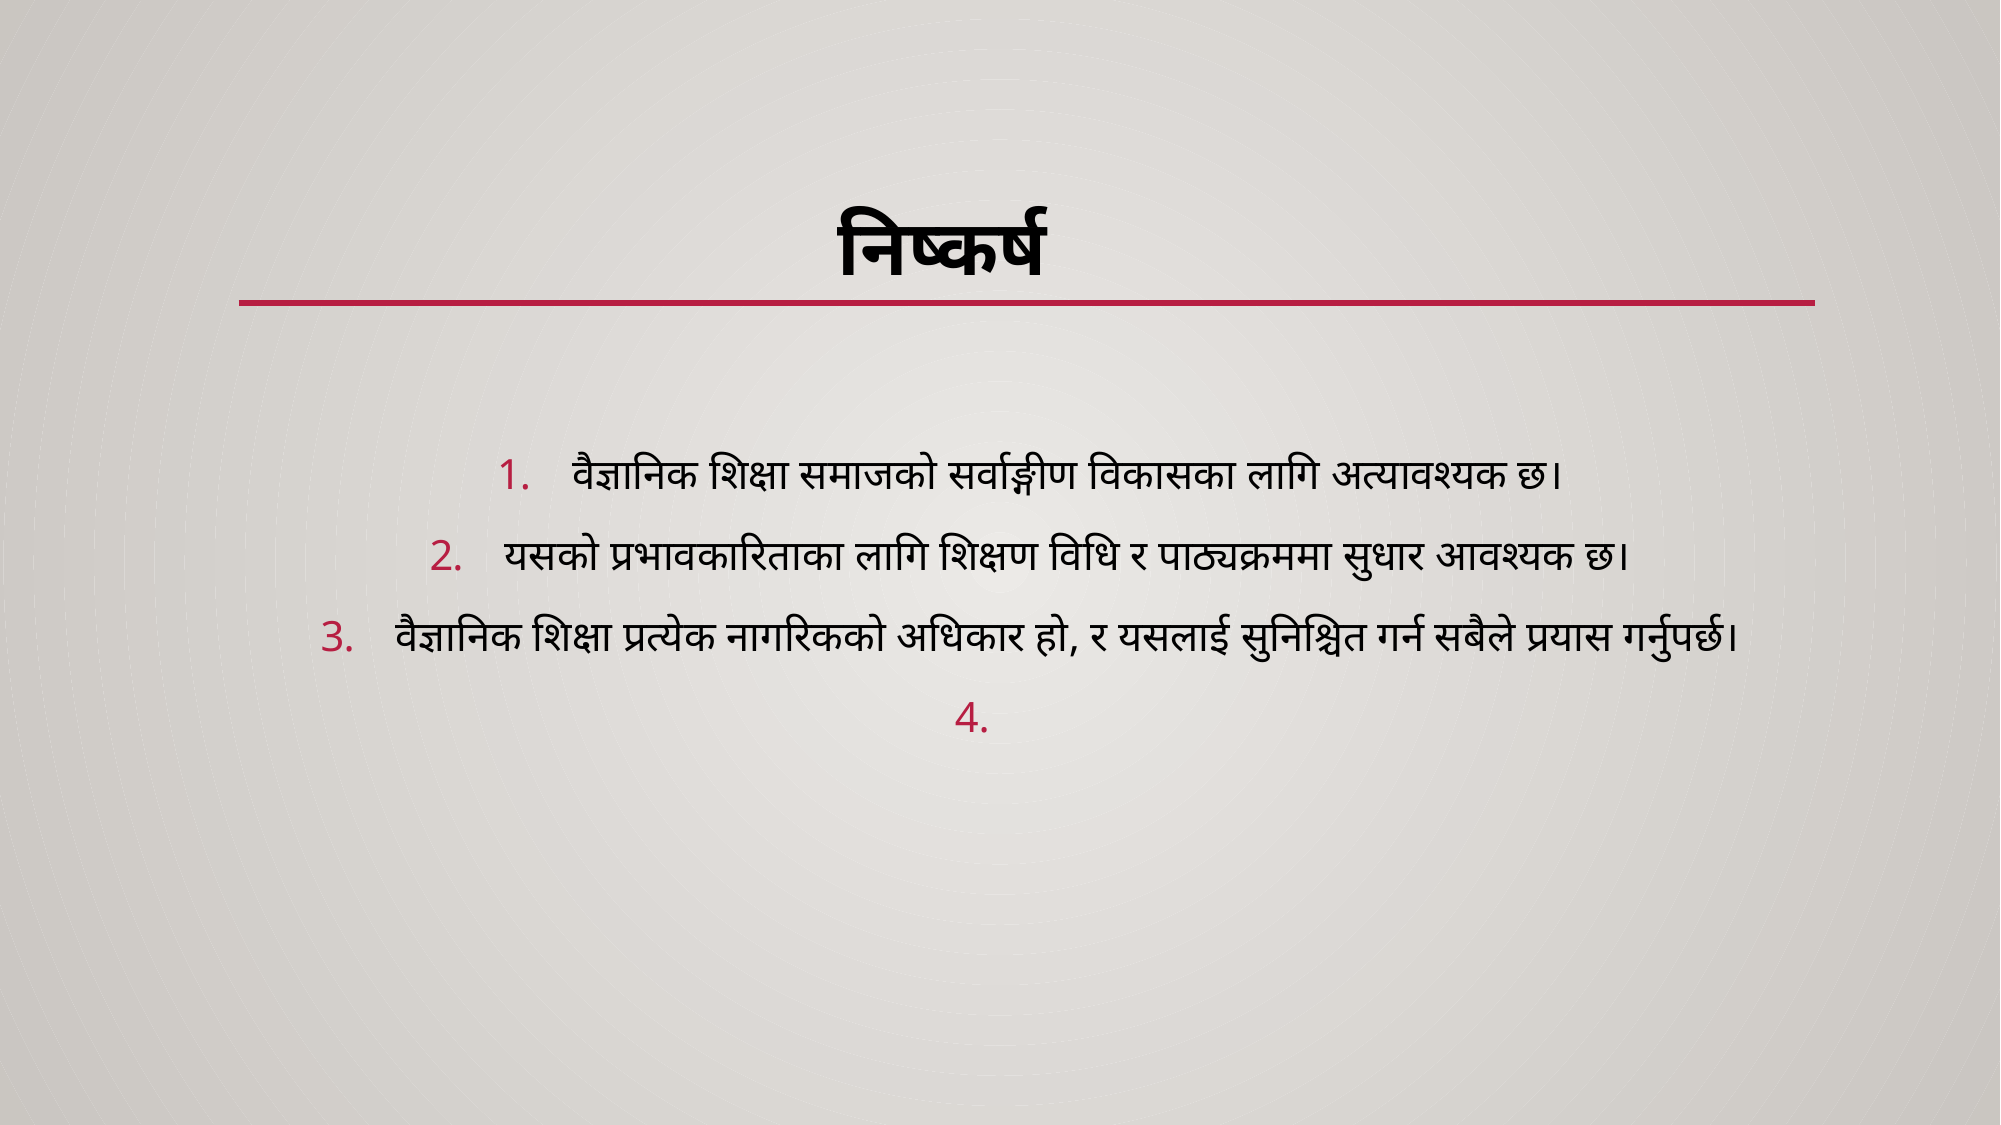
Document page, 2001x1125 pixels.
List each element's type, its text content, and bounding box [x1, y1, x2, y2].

title निष्कर्ष [822, 201, 1390, 332]
list वैज्ञानिक शिक्षा समाजको सर्वाङ्गीण विकासका लागि अत्यावश्यक छ। यसको प्रभावकारिताका लागि शिक्षण विधि र पाठ्यक्रममा सुधार आवश्यक छ। वैज्ञानिक शिक्षा प्रत्येक नागरिकको अधिकार हो, र यसलाई सुनिश्चित गर्न सबैले प्रयास गर्नुपर्छ। [242, 430, 1818, 751]
